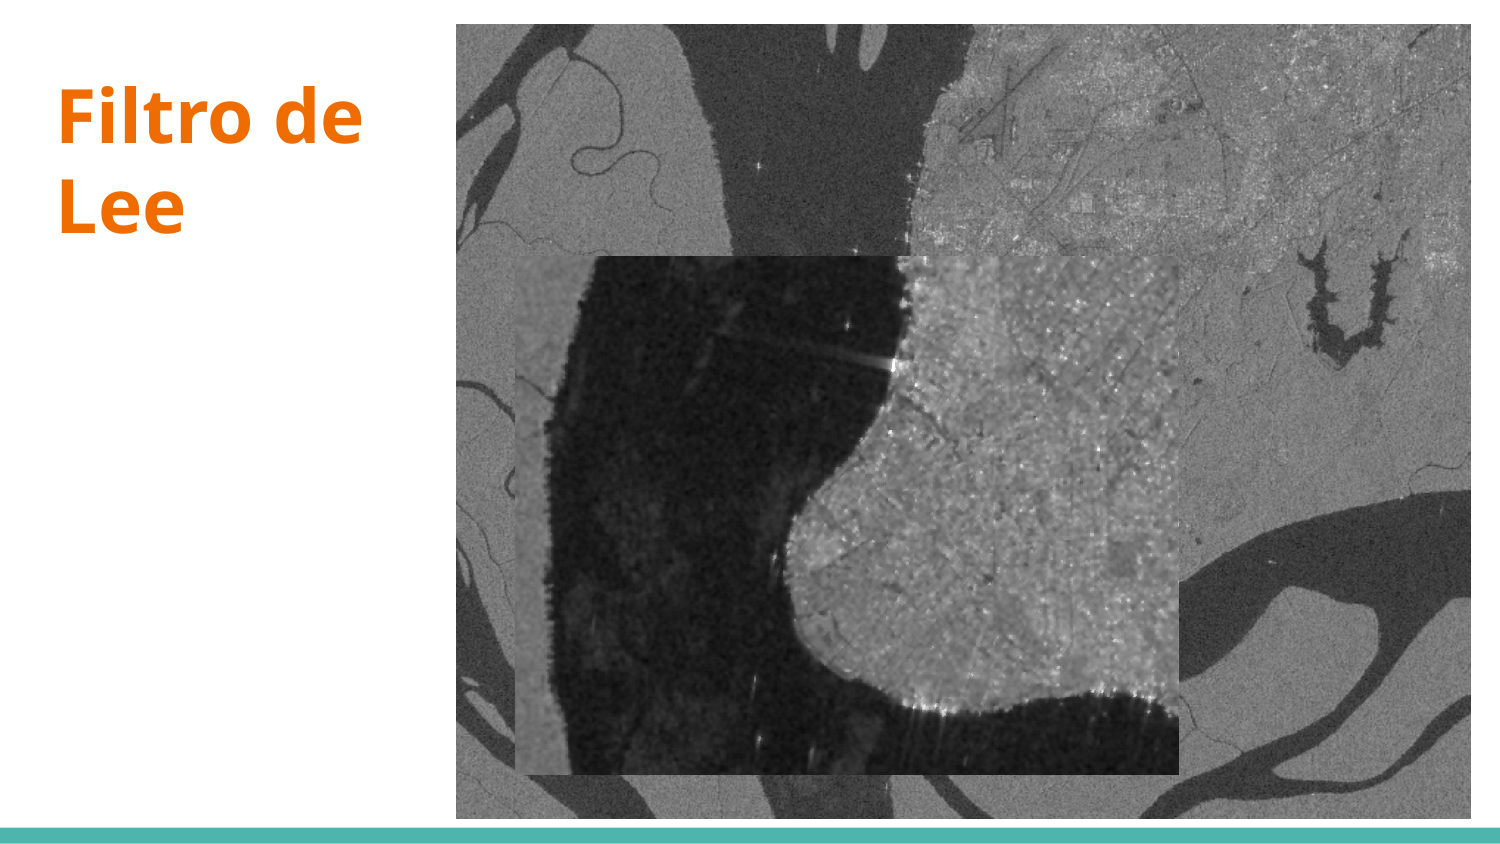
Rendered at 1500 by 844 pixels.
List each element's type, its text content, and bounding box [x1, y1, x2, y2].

title Filtro de Lee [40, 53, 419, 170]
picture [456, 24, 1471, 819]
